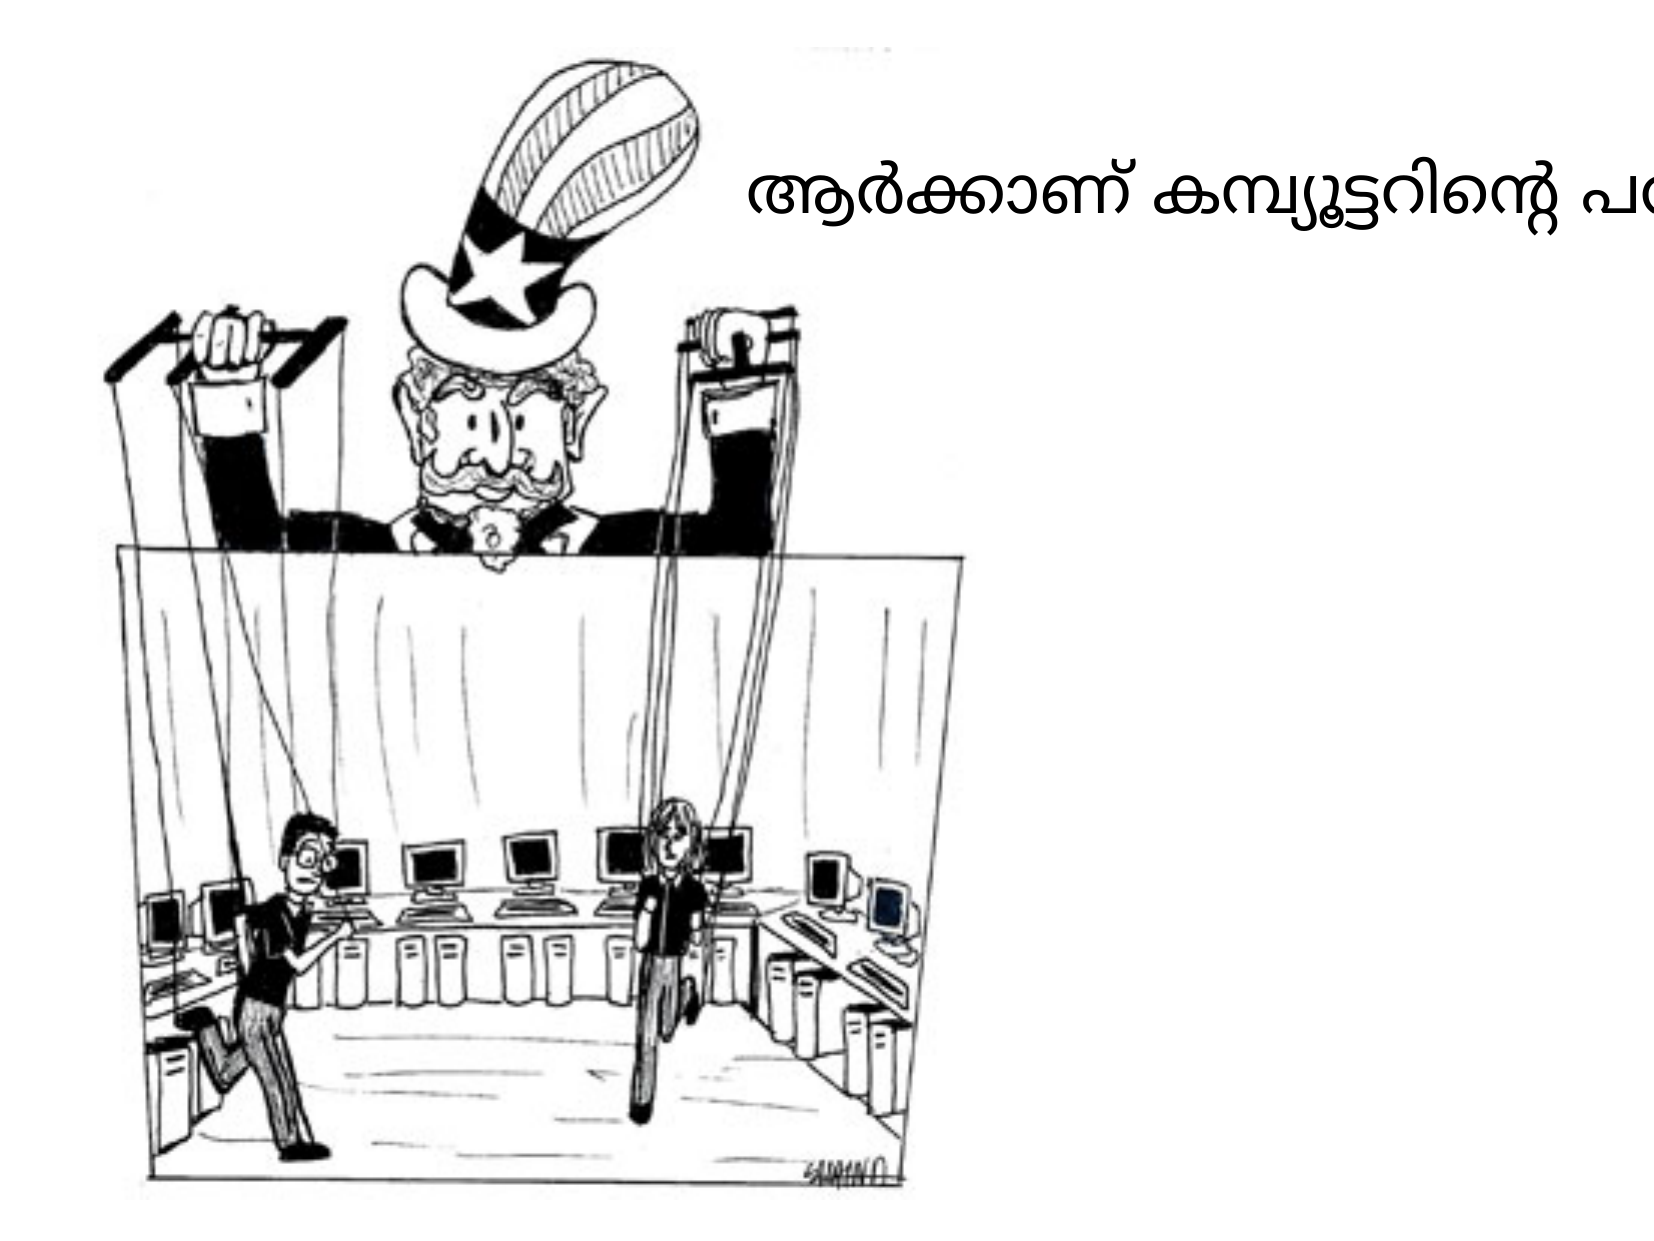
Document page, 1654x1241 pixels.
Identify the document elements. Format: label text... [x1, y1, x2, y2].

picture [75, 47, 976, 1201]
text_box ആര്‍ക്കാണ് കമ്പ്യൂട്ടറിന്റെ പരമാധികാരം? [732, 135, 1651, 226]
